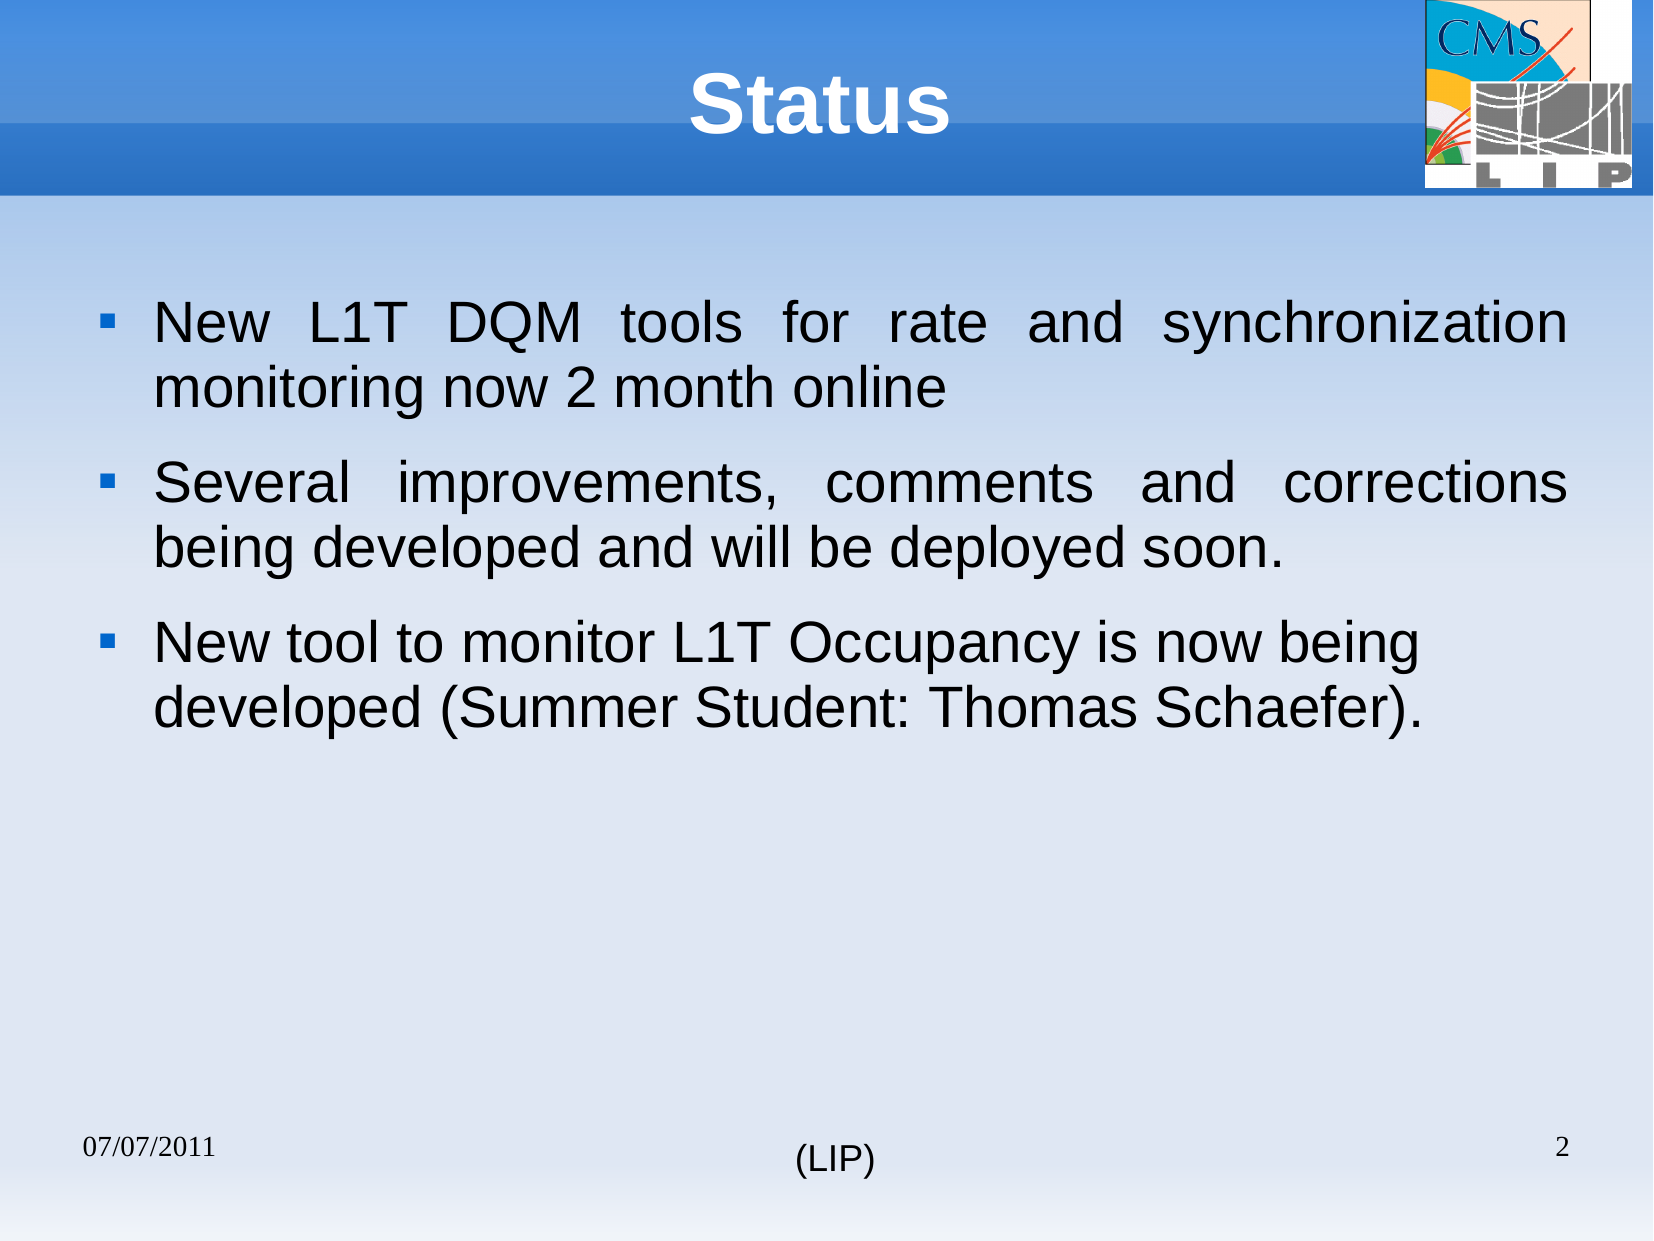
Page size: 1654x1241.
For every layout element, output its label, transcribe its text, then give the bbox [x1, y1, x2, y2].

list New L1T DQM tools for rate and synchronization monitoring now 2 month online Several improvements, comments and corrections being developed and will be deployed soon. New tool to monitor L1T Occupancy is now being developed (Summer Student: Thomas Schaefer). [82, 290, 1571, 1109]
title Status [76, 0, 1565, 208]
picture [0, 0, 1654, 1241]
